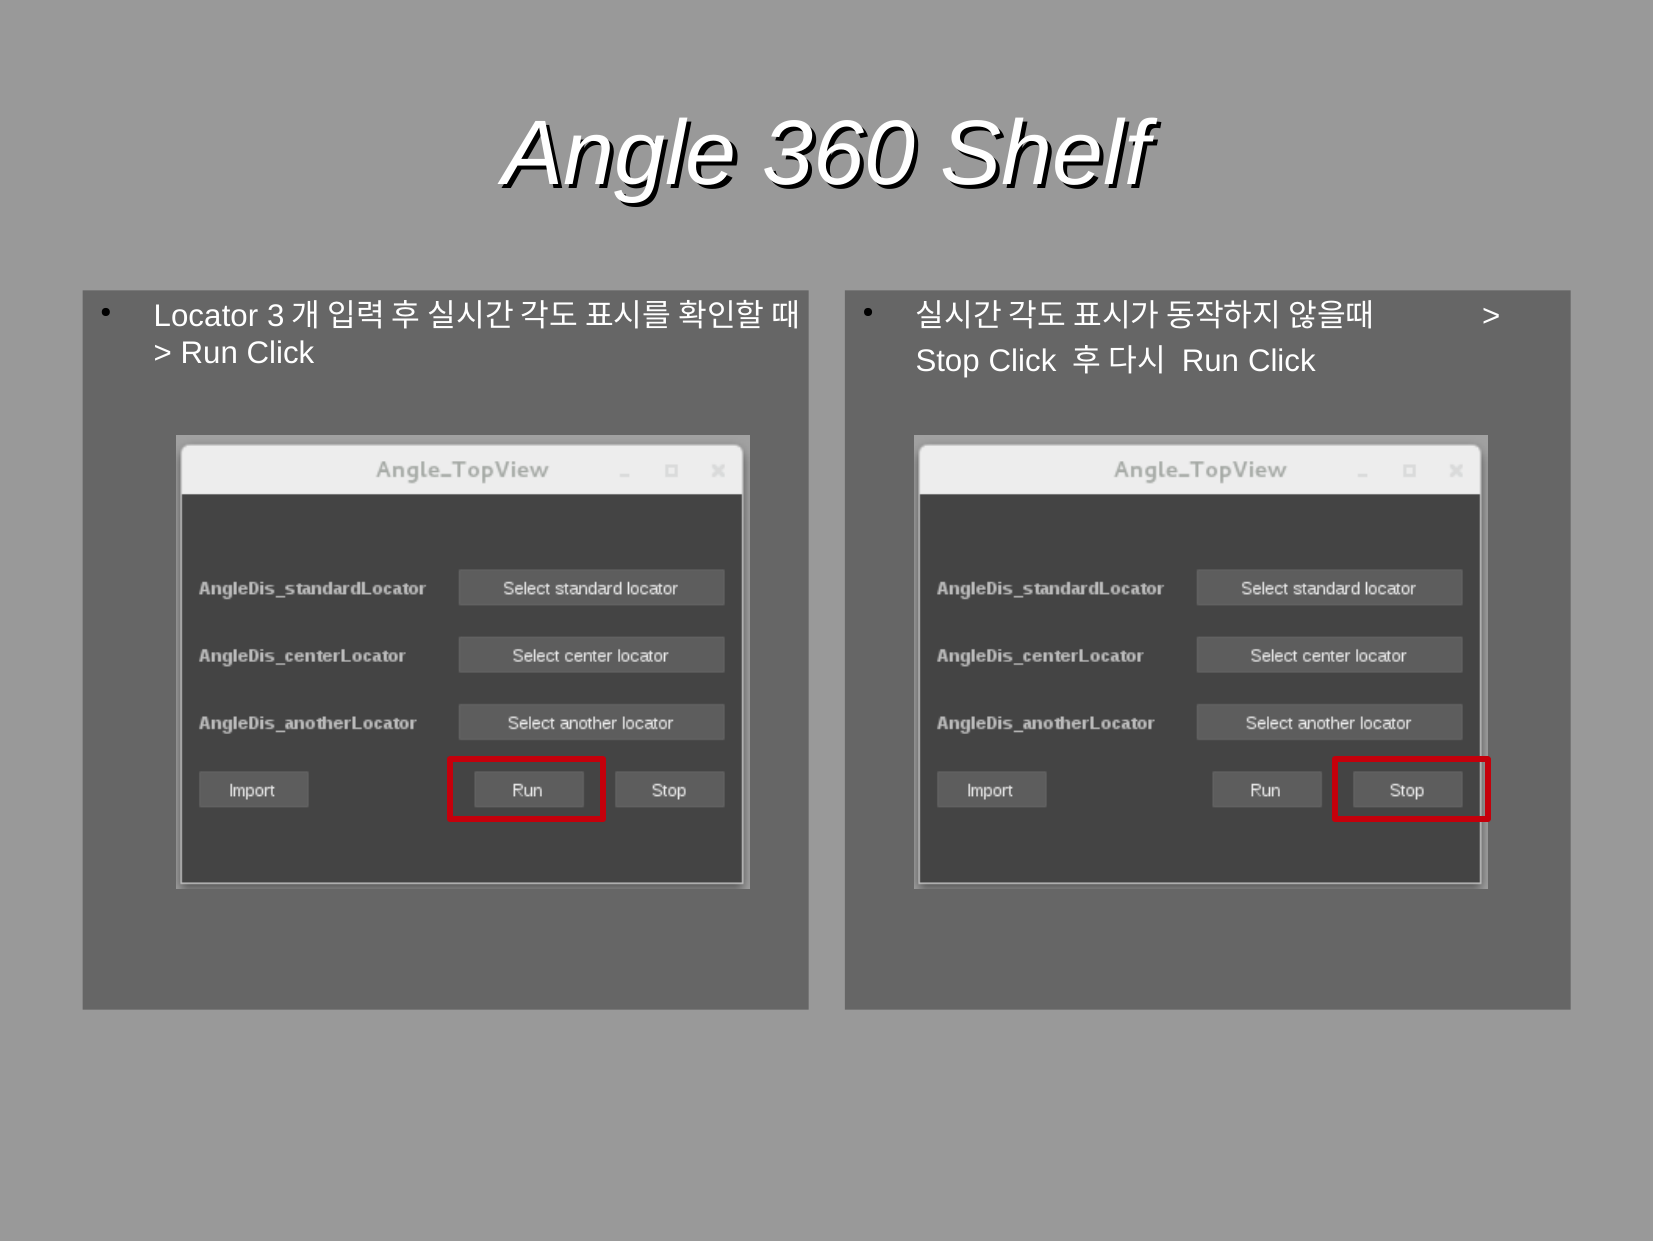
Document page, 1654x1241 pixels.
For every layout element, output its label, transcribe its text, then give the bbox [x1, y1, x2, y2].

picture [1338, 762, 1485, 816]
list 실시간 각도 표시가 동작하지 않을때 > Stop Click 후 다시 Run Click [844, 290, 1571, 1010]
list Locator 3개 입력 후 실시간 각도 표시를 확인할 때 > Run Click [82, 290, 809, 1010]
picture [914, 435, 1488, 889]
picture [176, 435, 750, 889]
title Angle 360 Shelf [82, 49, 1571, 257]
